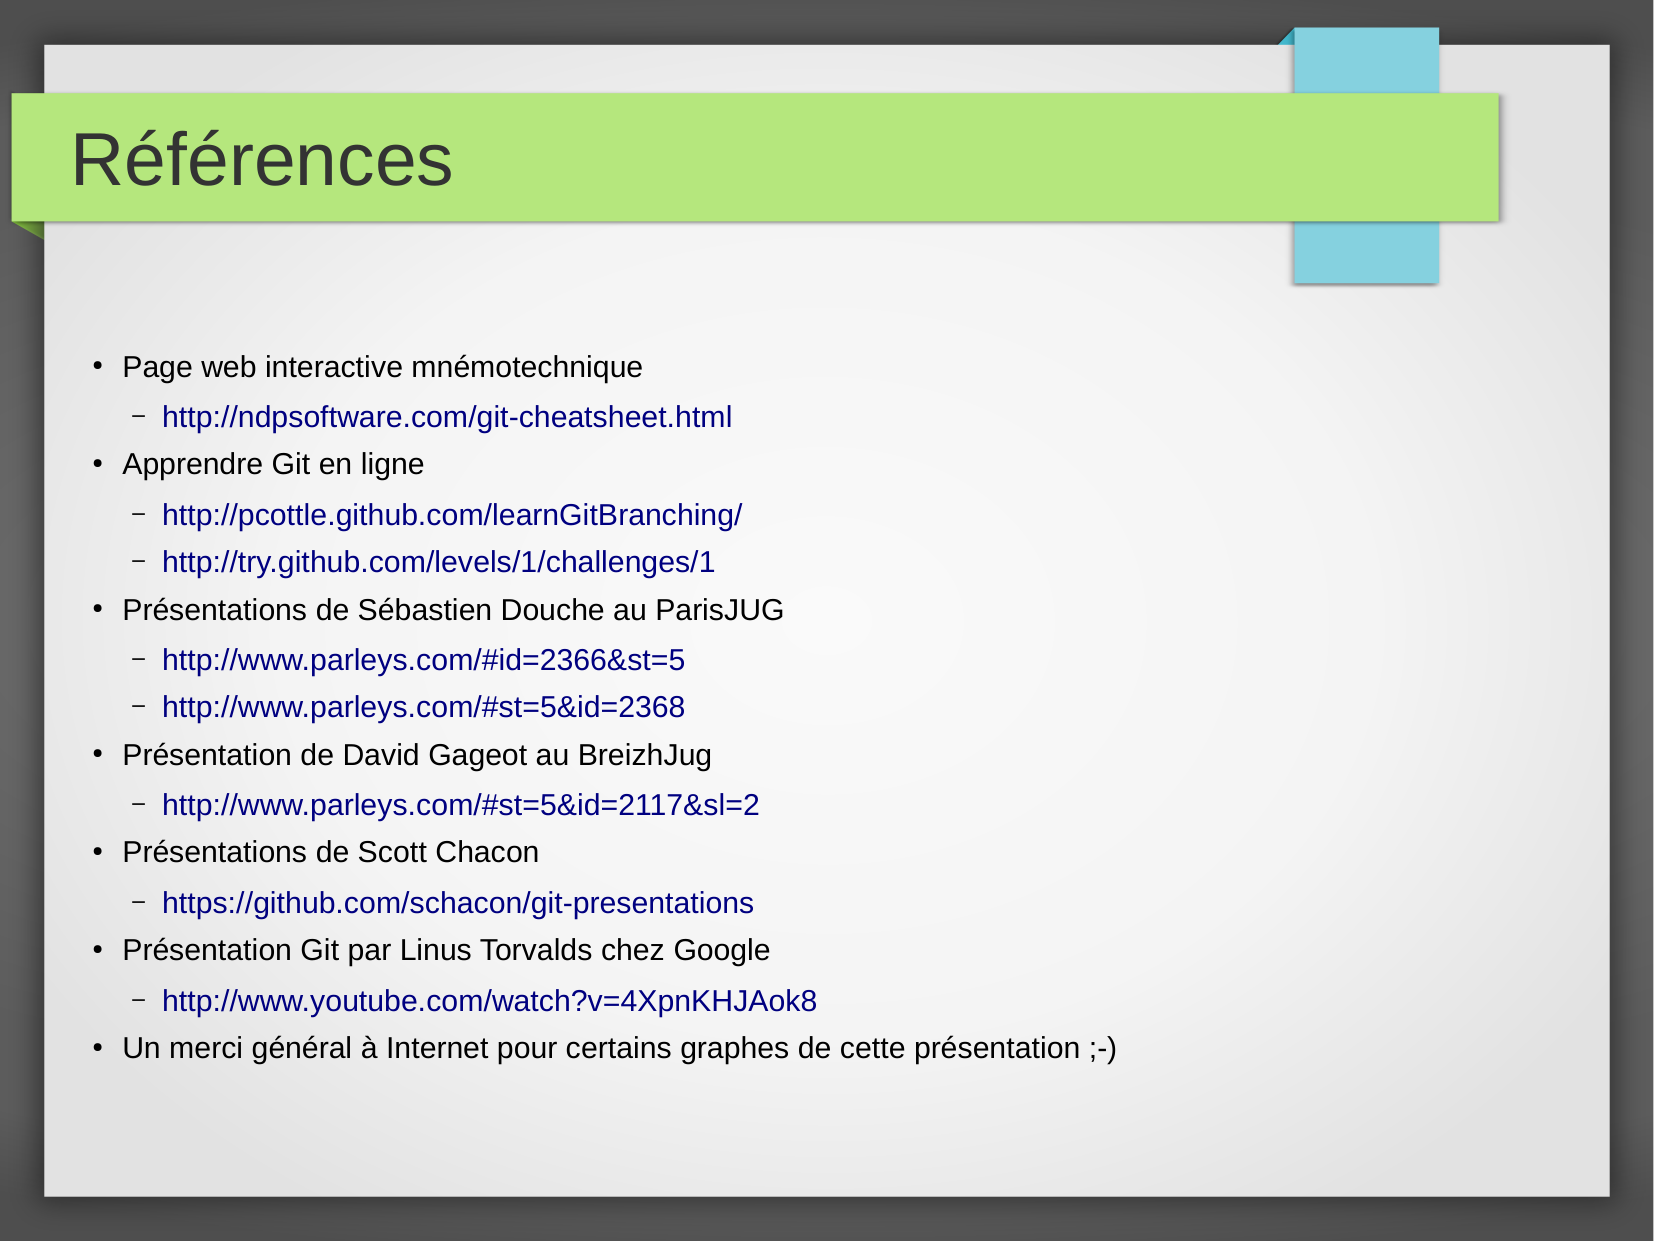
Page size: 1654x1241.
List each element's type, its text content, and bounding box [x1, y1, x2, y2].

title Références [70, 106, 1229, 213]
picture [0, 0, 1654, 1241]
list Page web interactive mnémotechnique http://ndpsoftware.com/git-cheatsheet.html Apprendre Git en ligne http://pcottle.github.com/learnGitBranching/ http://try.github.com/levels/1/challenges/1 Présentations de Sébastien Douche au ParisJUG http://www.parleys.com/#id=2366&st=5 http://www.parleys.com/#st=5&id=2368 Présentation de David Gageot au BreizhJug http://www.parleys.com/#st=5&id=2117&sl=2 Présentations de Scott Chacon https://github.com/schacon/git-presentations Présentation Git par Linus Torvalds chez Google http://www.youtube.com/watch?v=4XpnKHJAok8 Un merci général à Internet pour certains graphes de cette présentation ;-) [82, 349, 1538, 1069]
